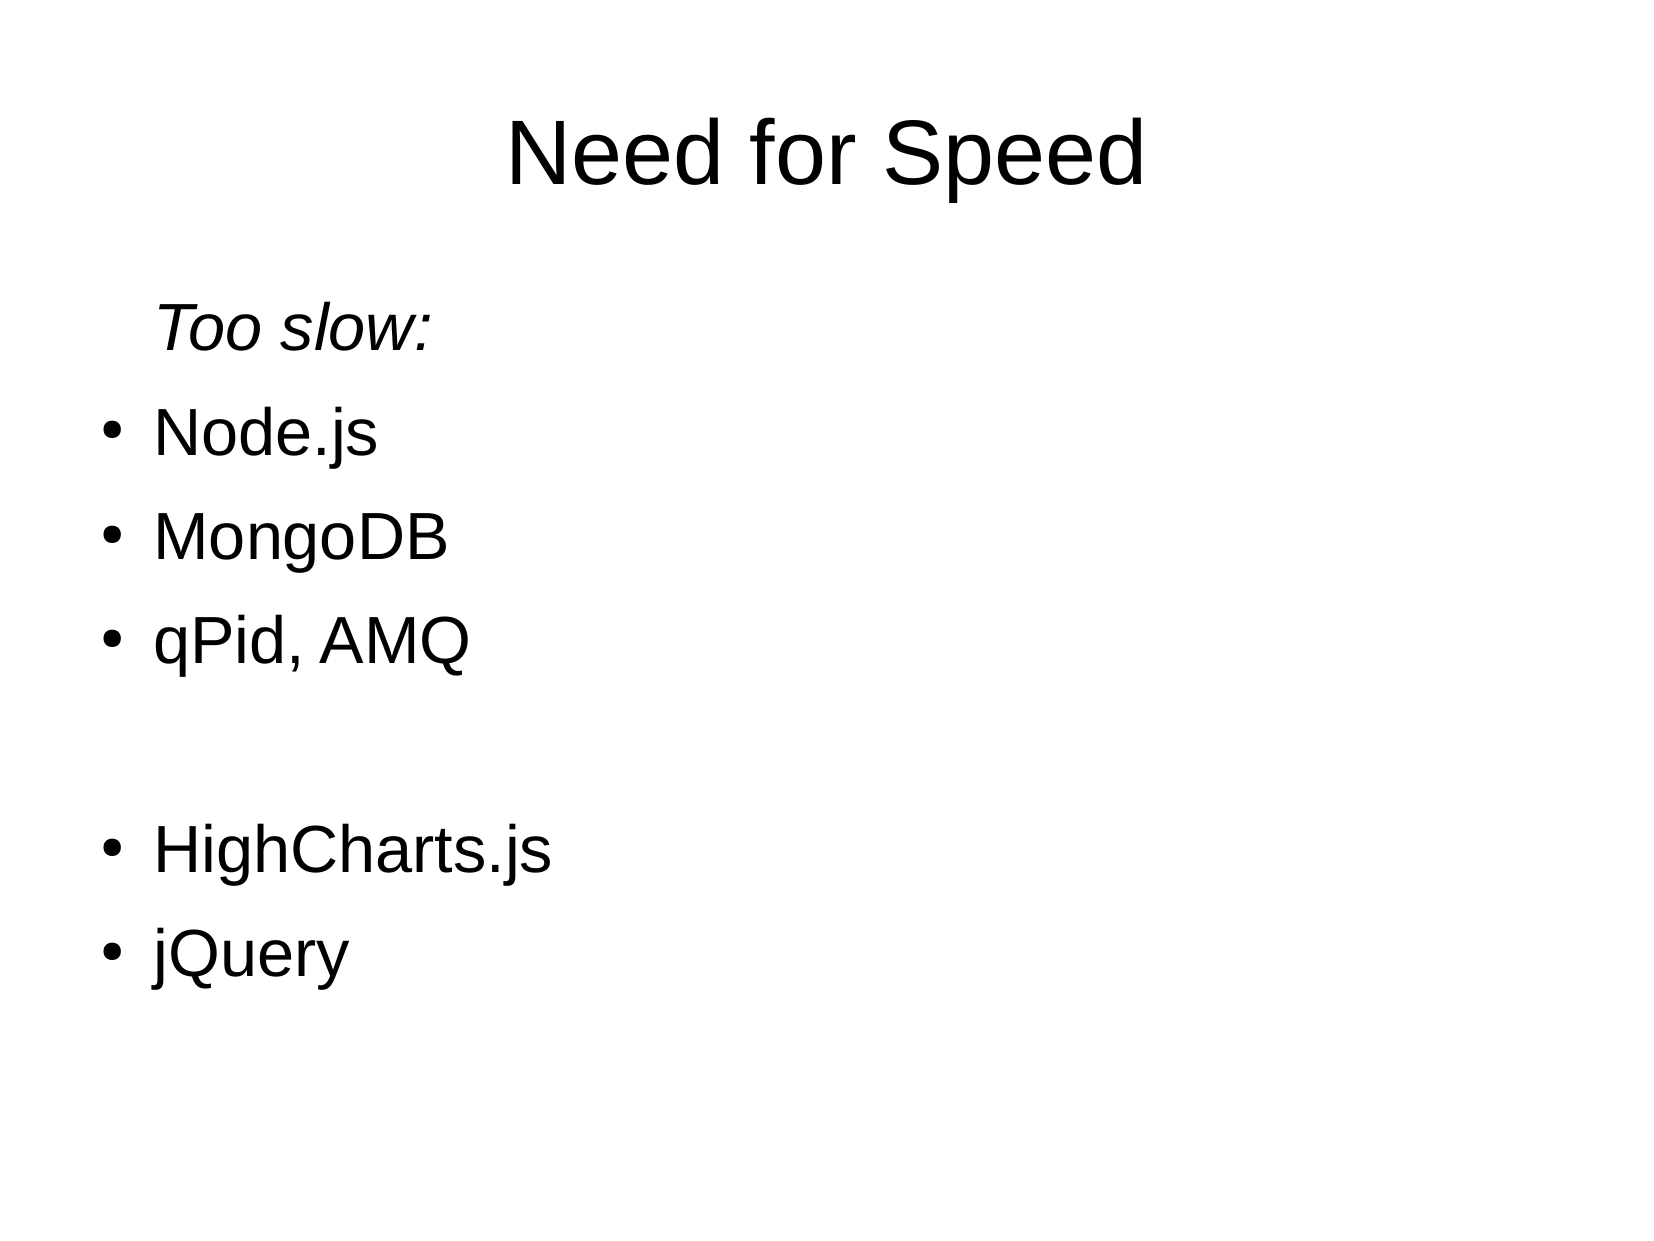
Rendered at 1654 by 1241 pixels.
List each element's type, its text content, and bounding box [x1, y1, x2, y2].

list Too slow: Node.js MongoDB qPid, AMQ HighCharts.js jQuery [82, 290, 1571, 1010]
title Need for Speed [82, 49, 1571, 257]
